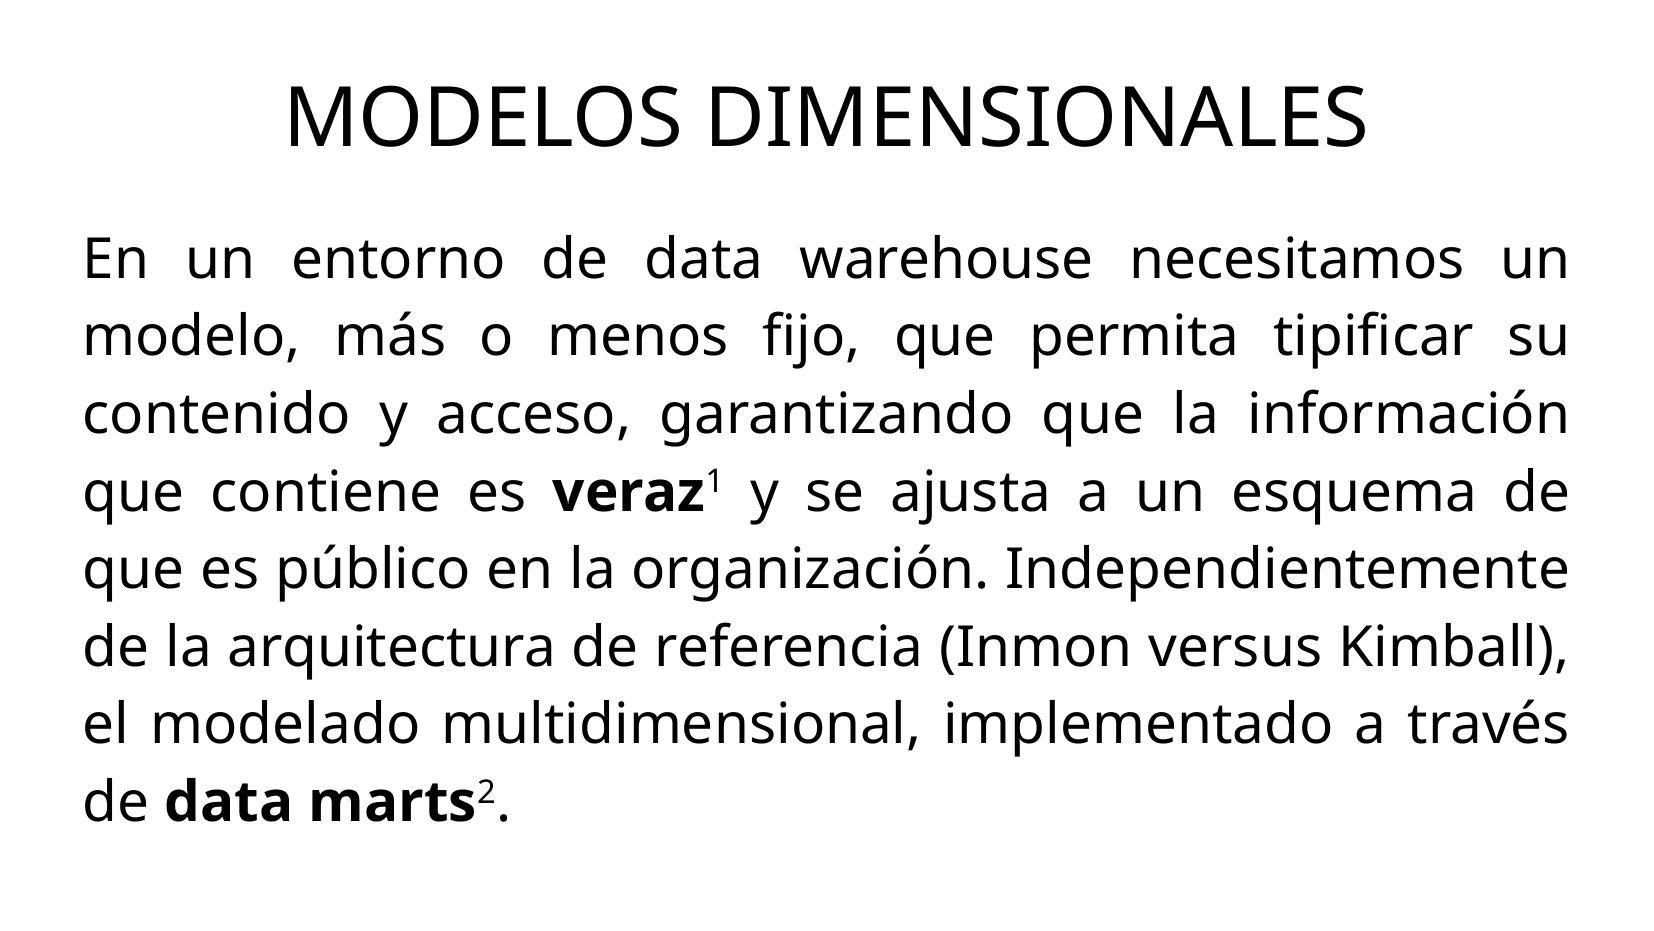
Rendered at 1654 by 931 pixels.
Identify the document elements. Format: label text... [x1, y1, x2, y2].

list En un entorno de data warehouse necesitamos un modelo, más o menos fijo, que permita tipificar su contenido y acceso, garantizando que la información que contiene es veraz1 y se ajusta a un esquema de que es público en la organización. Independientemente de la arquitectura de referencia (Inmon versus Kimball), el modelado multidimensional, implementado a través de data marts2. [82, 217, 1571, 886]
title MODELOS DIMENSIONALES [82, 37, 1571, 193]
